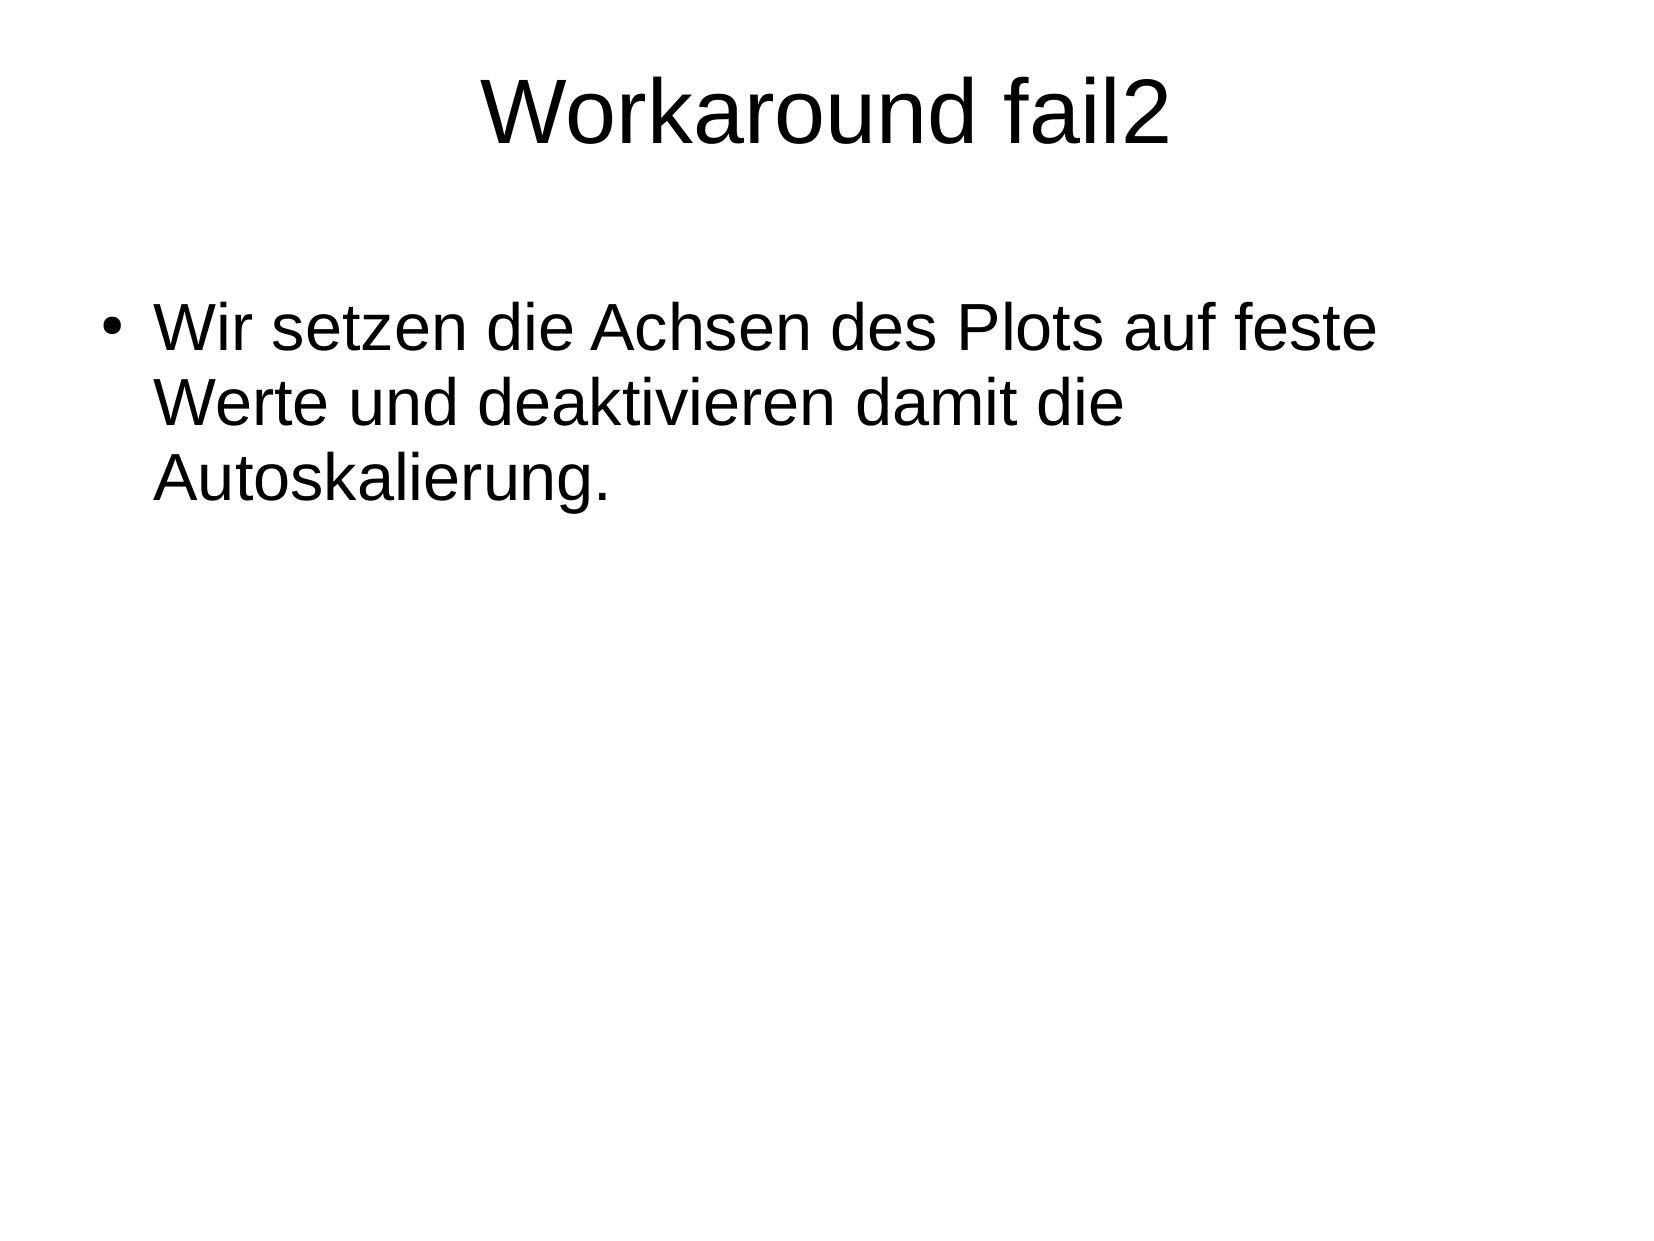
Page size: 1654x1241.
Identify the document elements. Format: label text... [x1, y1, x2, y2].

title Workaround fail2 [82, 8, 1571, 216]
list Wir setzen die Achsen des Plots auf feste Werte und deaktivieren damit die Autoskalierung. [82, 290, 1571, 1010]
